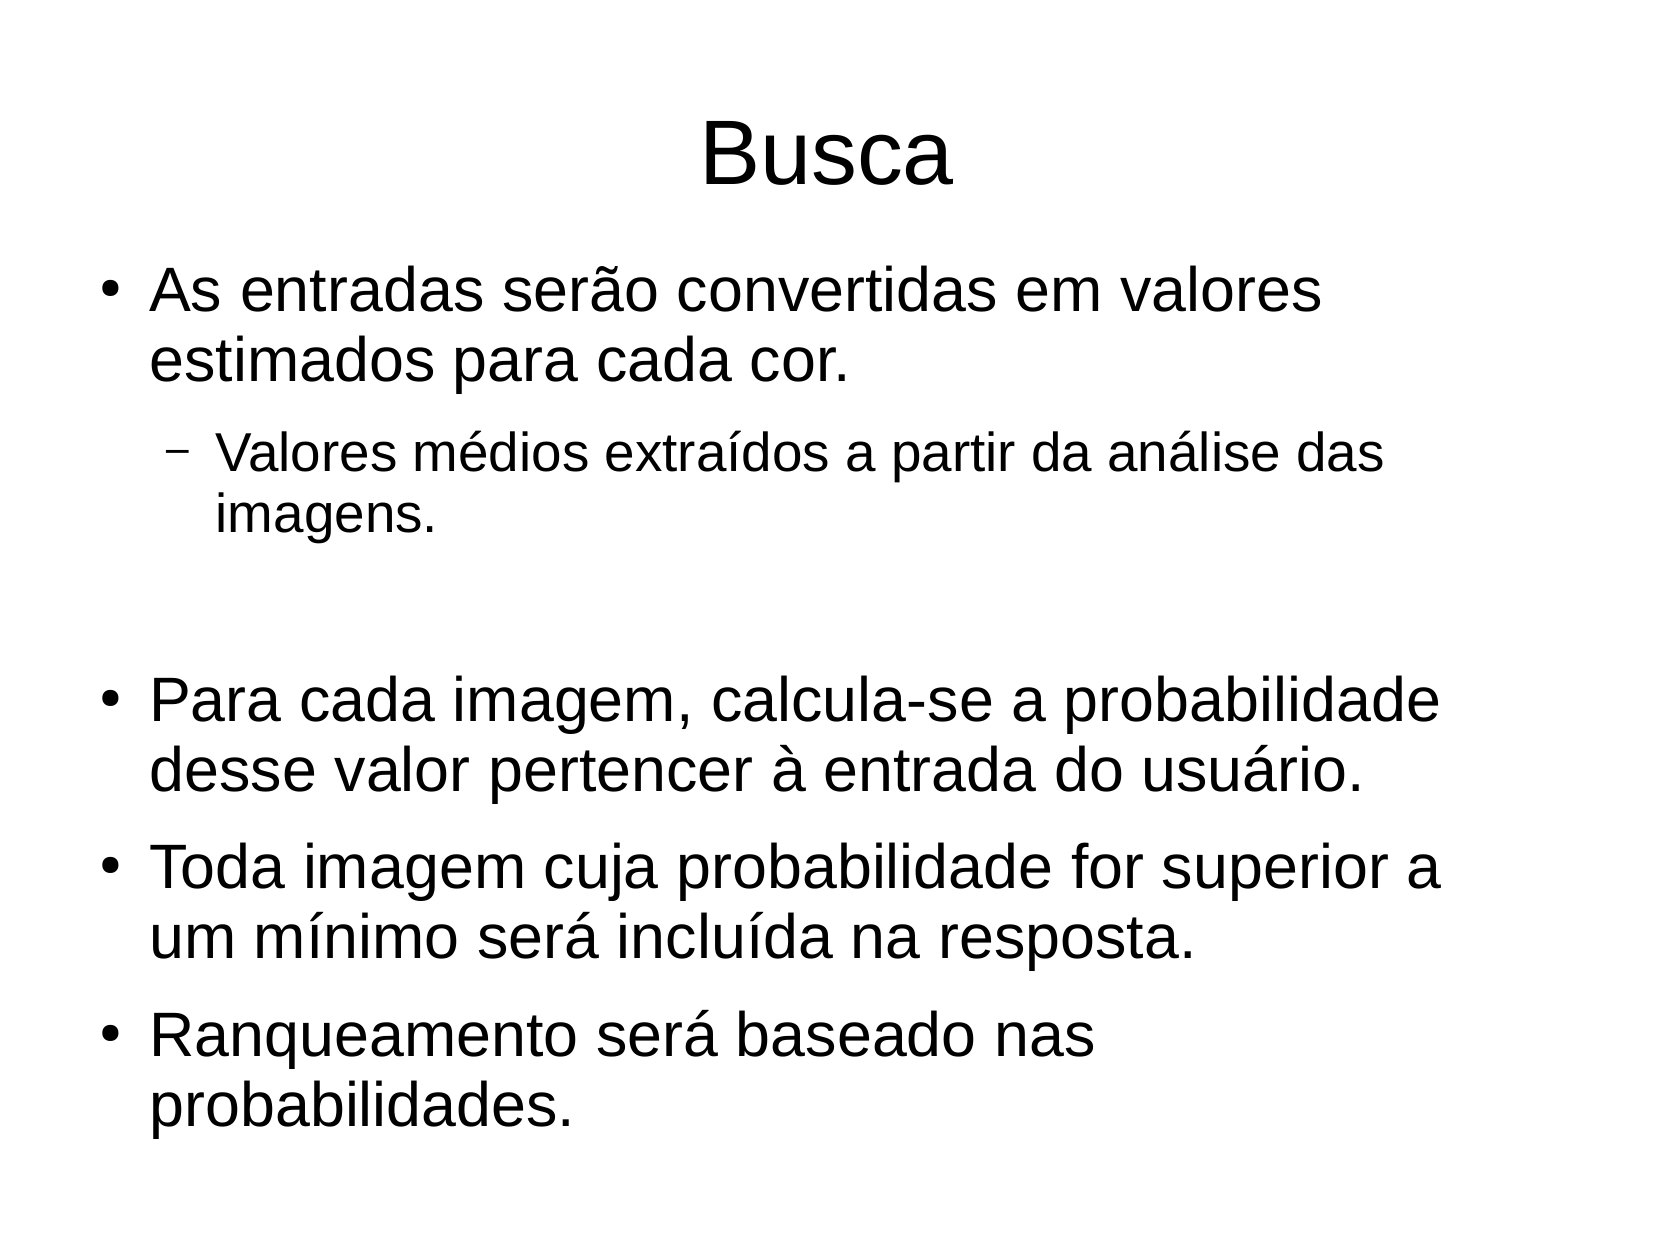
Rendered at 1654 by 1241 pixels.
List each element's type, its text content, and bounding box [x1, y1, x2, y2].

title Busca [82, 49, 1571, 257]
list As entradas serão convertidas em valores estimados para cada cor. Valores médios extraídos a partir da análise das imagens. Para cada imagem, calcula-se a probabilidade desse valor pertencer à entrada do usuário. Toda imagem cuja probabilidade for superior a um mínimo será incluída na resposta. Ranqueamento será baseado nas probabilidades. [82, 254, 1538, 1146]
